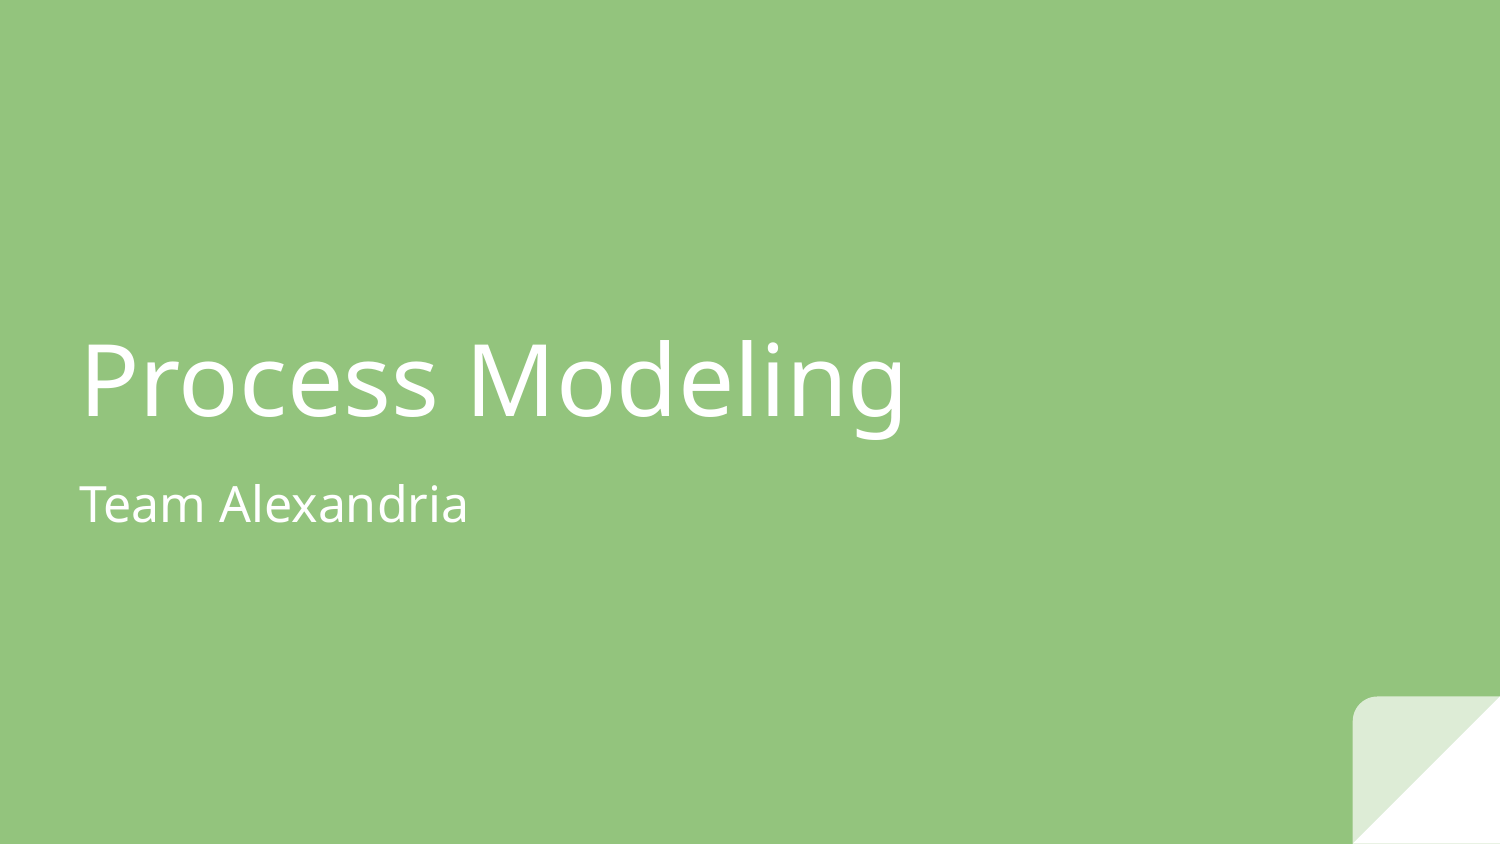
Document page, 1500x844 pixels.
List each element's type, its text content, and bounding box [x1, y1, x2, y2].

subtitle Team Alexandria [64, 457, 1413, 529]
title Process Modeling [64, 298, 1413, 452]
